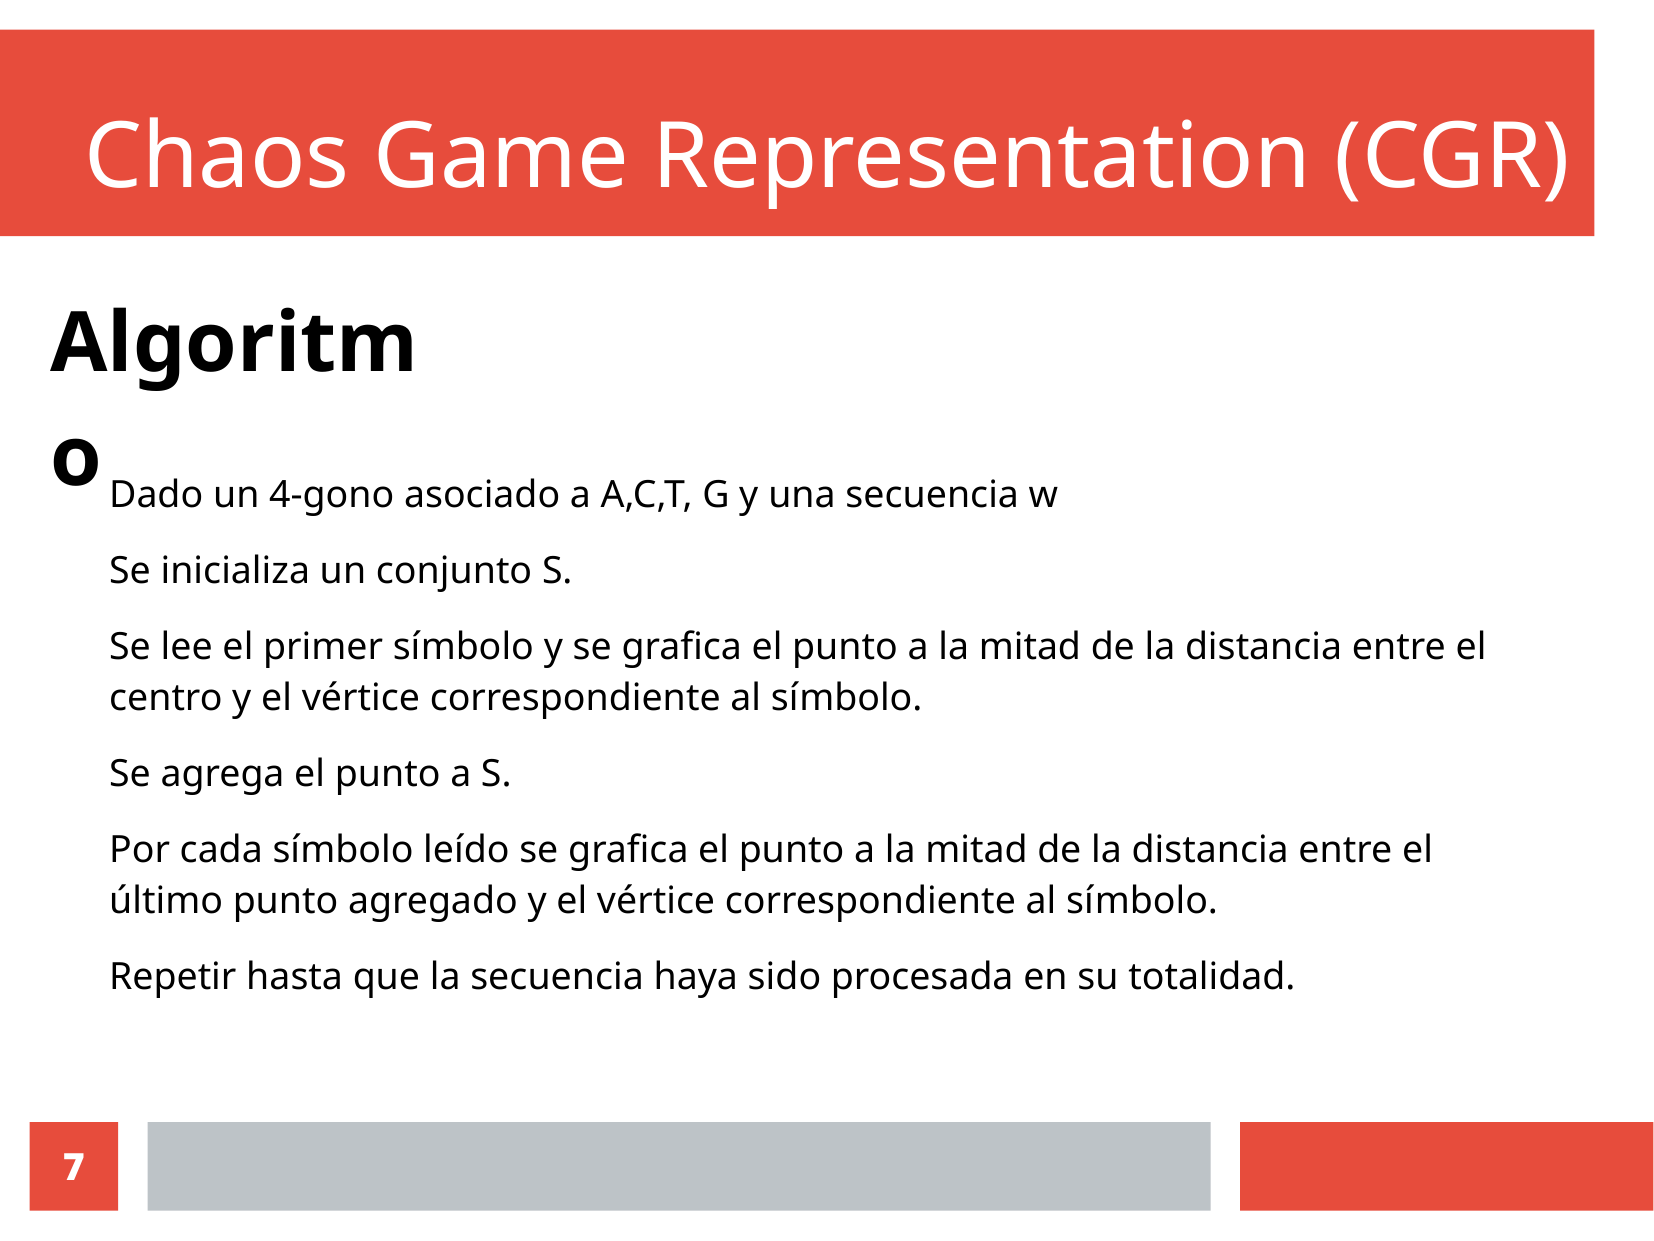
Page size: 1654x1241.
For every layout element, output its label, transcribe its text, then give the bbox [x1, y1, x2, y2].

text_box Dado un 4-gono asociado a A,C,T, G y una secuencia w Se inicializa un conjunto S. Se lee el primer sí­mbolo y se grafica el punto a la mitad de la distancia entre el centro y el vértice correspondiente al sí­mbolo. Se agrega el punto a S. Por cada sí­mbolo leído se grafica el punto a la mitad de la distancia entre el último punto agregado y el vértice correspondiente al sí­mbolo. Repetir hasta que la secuencia haya sido procesada en su totalidad. [94, 460, 1571, 1123]
text_box Chaos Game Representation (CGR) [69, 82, 1595, 225]
text_box Algoritmo [35, 275, 444, 402]
